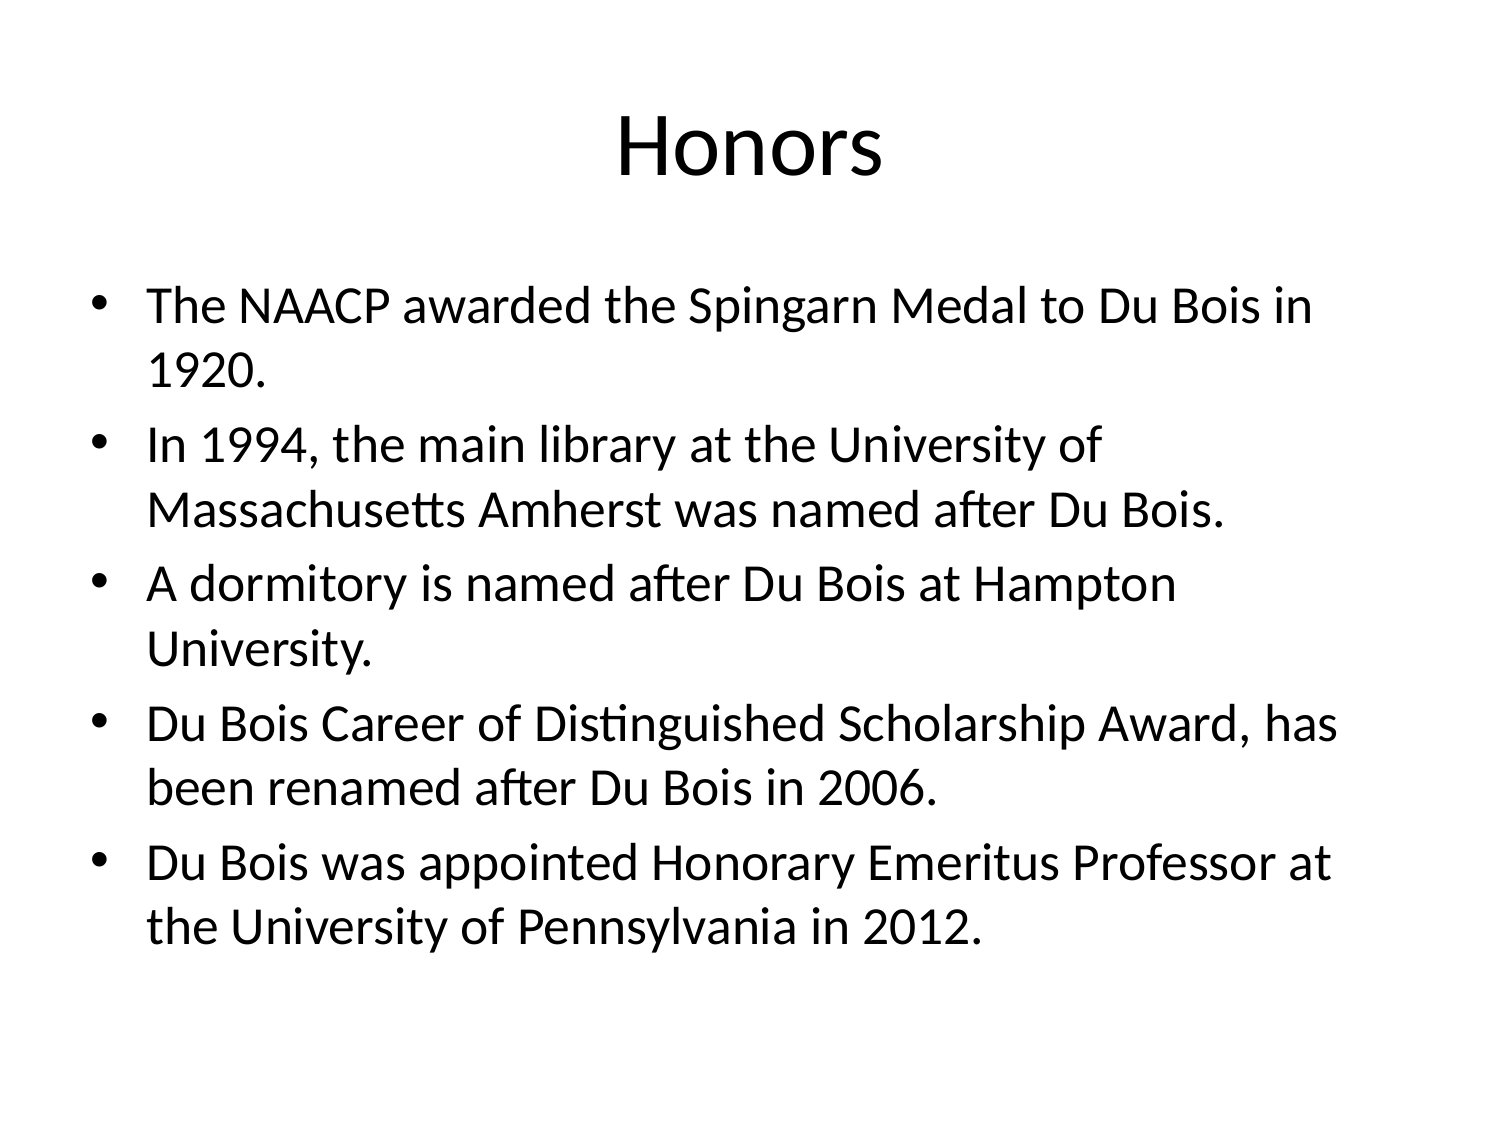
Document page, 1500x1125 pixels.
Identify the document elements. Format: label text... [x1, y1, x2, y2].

title Honors [75, 45, 1425, 233]
list The NAACP awarded the Spingarn Medal to Du Bois in 1920. In 1994, the main library at the University of Massachusetts Amherst was named after Du Bois. A dormitory is named after Du Bois at Hampton University. Du Bois Career of Distinguished Scholarship Award, has been renamed after Du Bois in 2006. Du Bois was appointed Honorary Emeritus Professor at the University of Pennsylvania in 2012. [75, 262, 1425, 1005]
